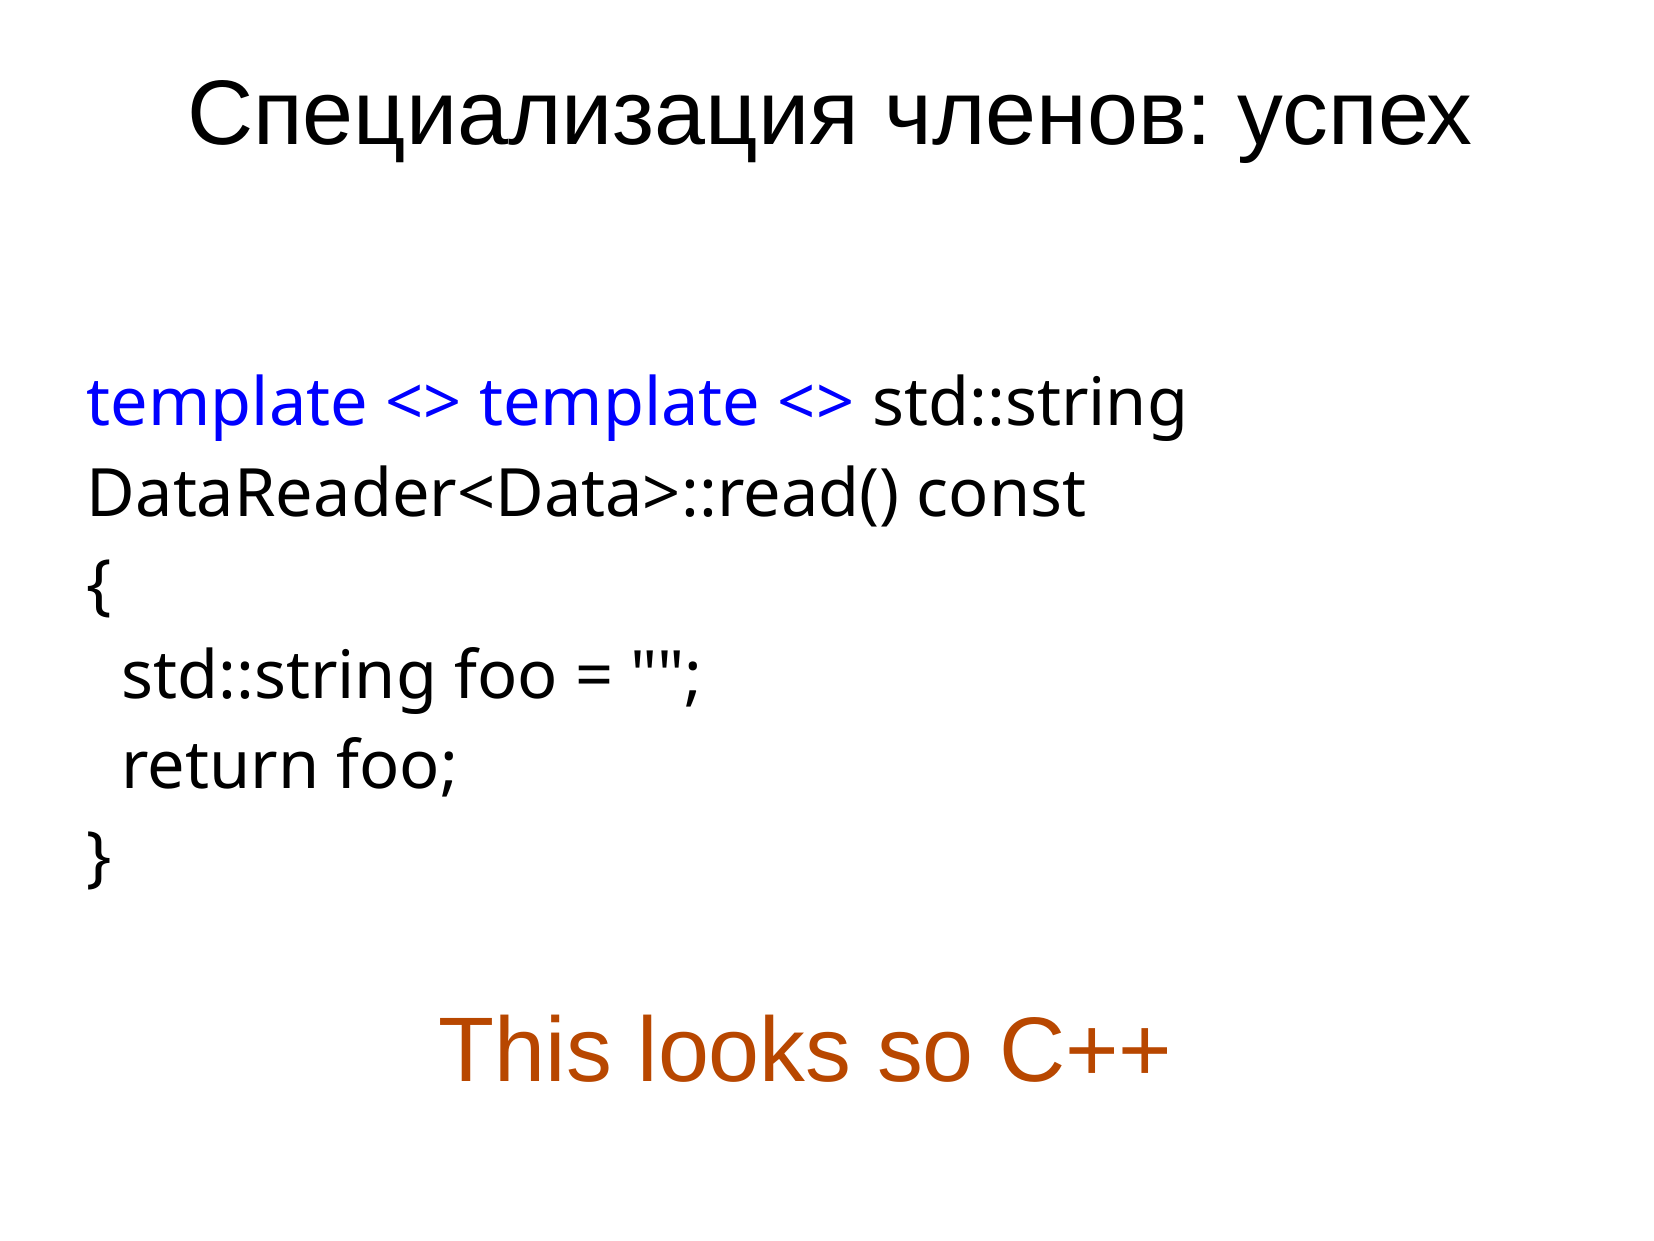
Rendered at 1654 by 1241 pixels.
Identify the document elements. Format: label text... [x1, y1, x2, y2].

title This looks so C++ [37, 975, 1576, 1126]
title Специализация членов: успех [86, 37, 1576, 188]
subtitle template <> template <> std::string DataReader<Data>::read() const { std::string foo = ""; return foo; } [86, 225, 1576, 975]
